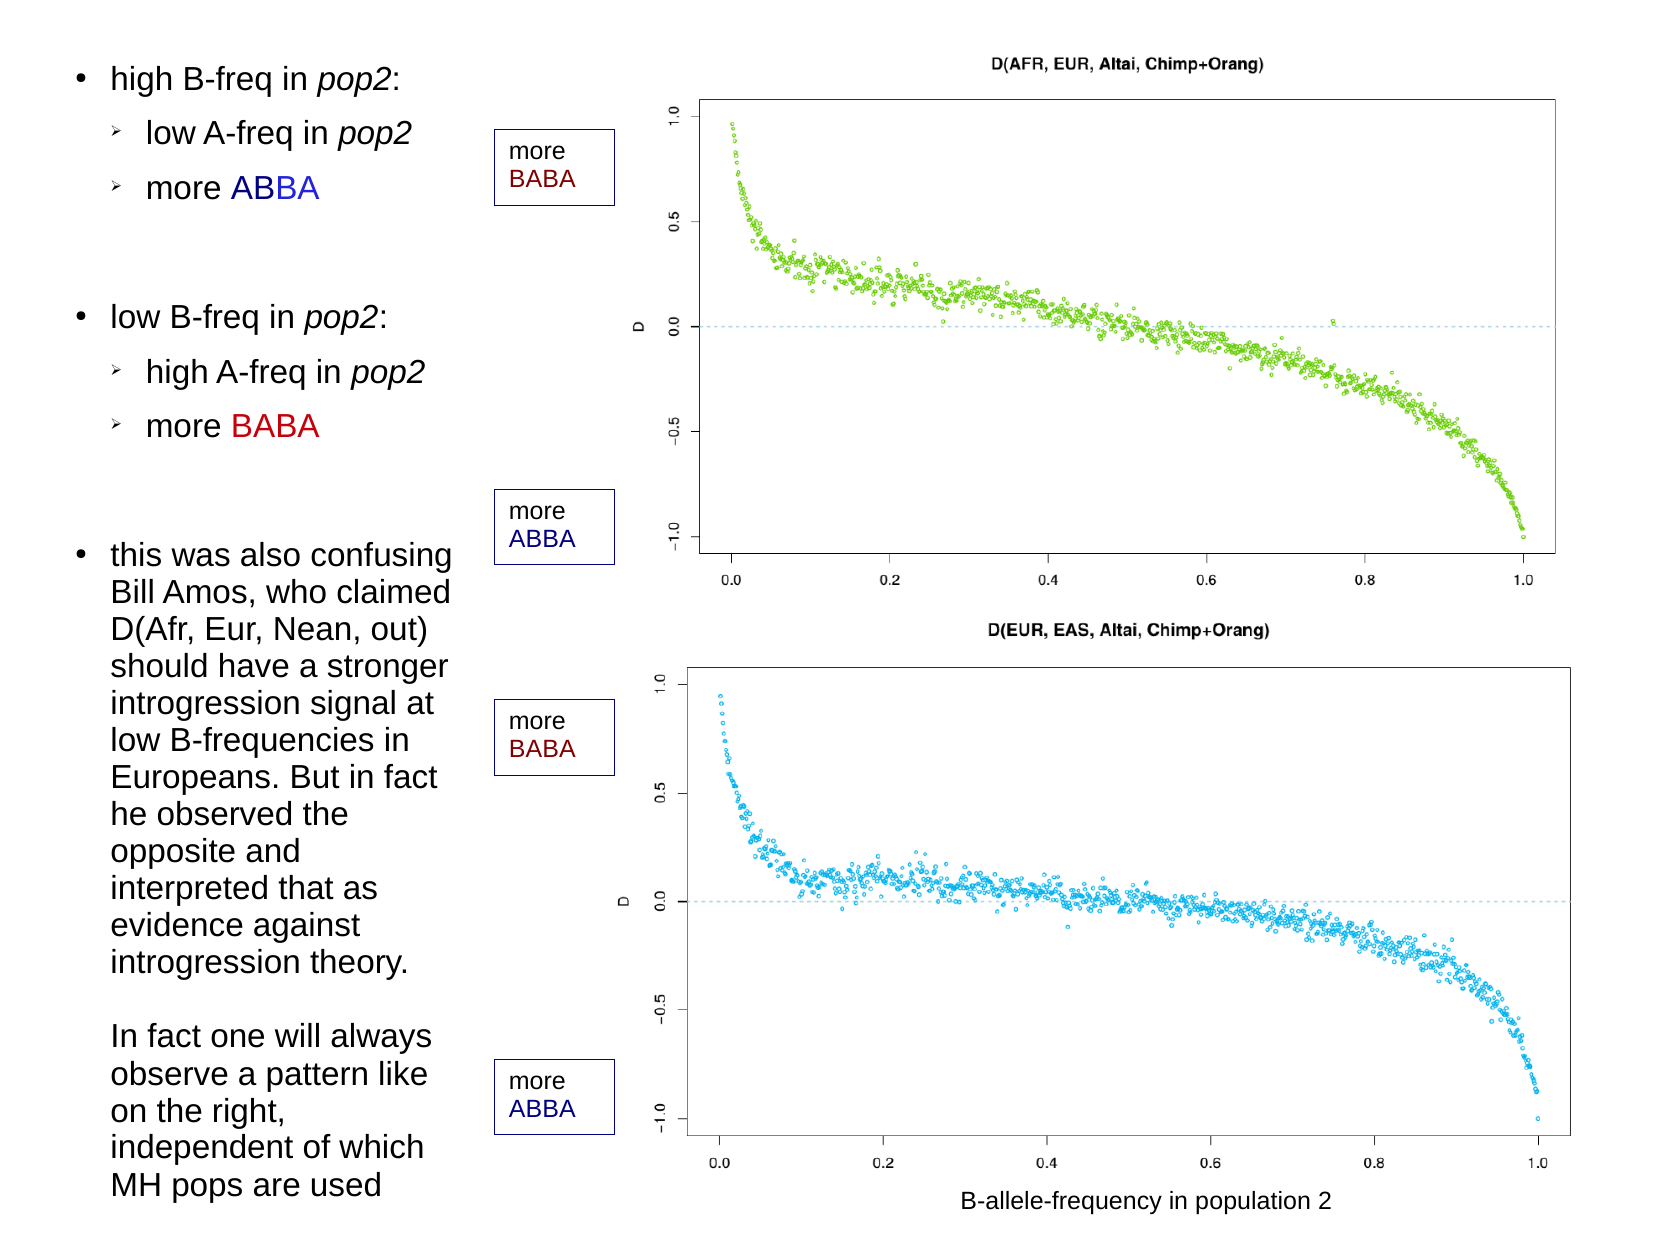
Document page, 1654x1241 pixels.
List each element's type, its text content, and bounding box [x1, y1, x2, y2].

picture [613, 29, 1606, 1225]
text_box more ABBA [494, 1059, 615, 1135]
text_box more BABA [494, 129, 615, 206]
text_box more ABBA [494, 489, 615, 565]
text_box high B-freq in pop2: low A-freq in pop2 more ABBA low B-freq in pop2: high A-freq in pop2 more BABA this was also confusing Bill Amos, who claimed D(Afr, Eur, Nean, out) should have a stronger introgression signal at low B-frequencies in Europeans. But in fact he observed the opposite and interpreted that as evidence against introgression theory. In fact one will always observe a pattern like on the right, independent of which MH pops are used [75, 60, 466, 1204]
text_box B-allele-frequency in population 2 [854, 1179, 1440, 1225]
text_box more BABA [494, 699, 615, 776]
